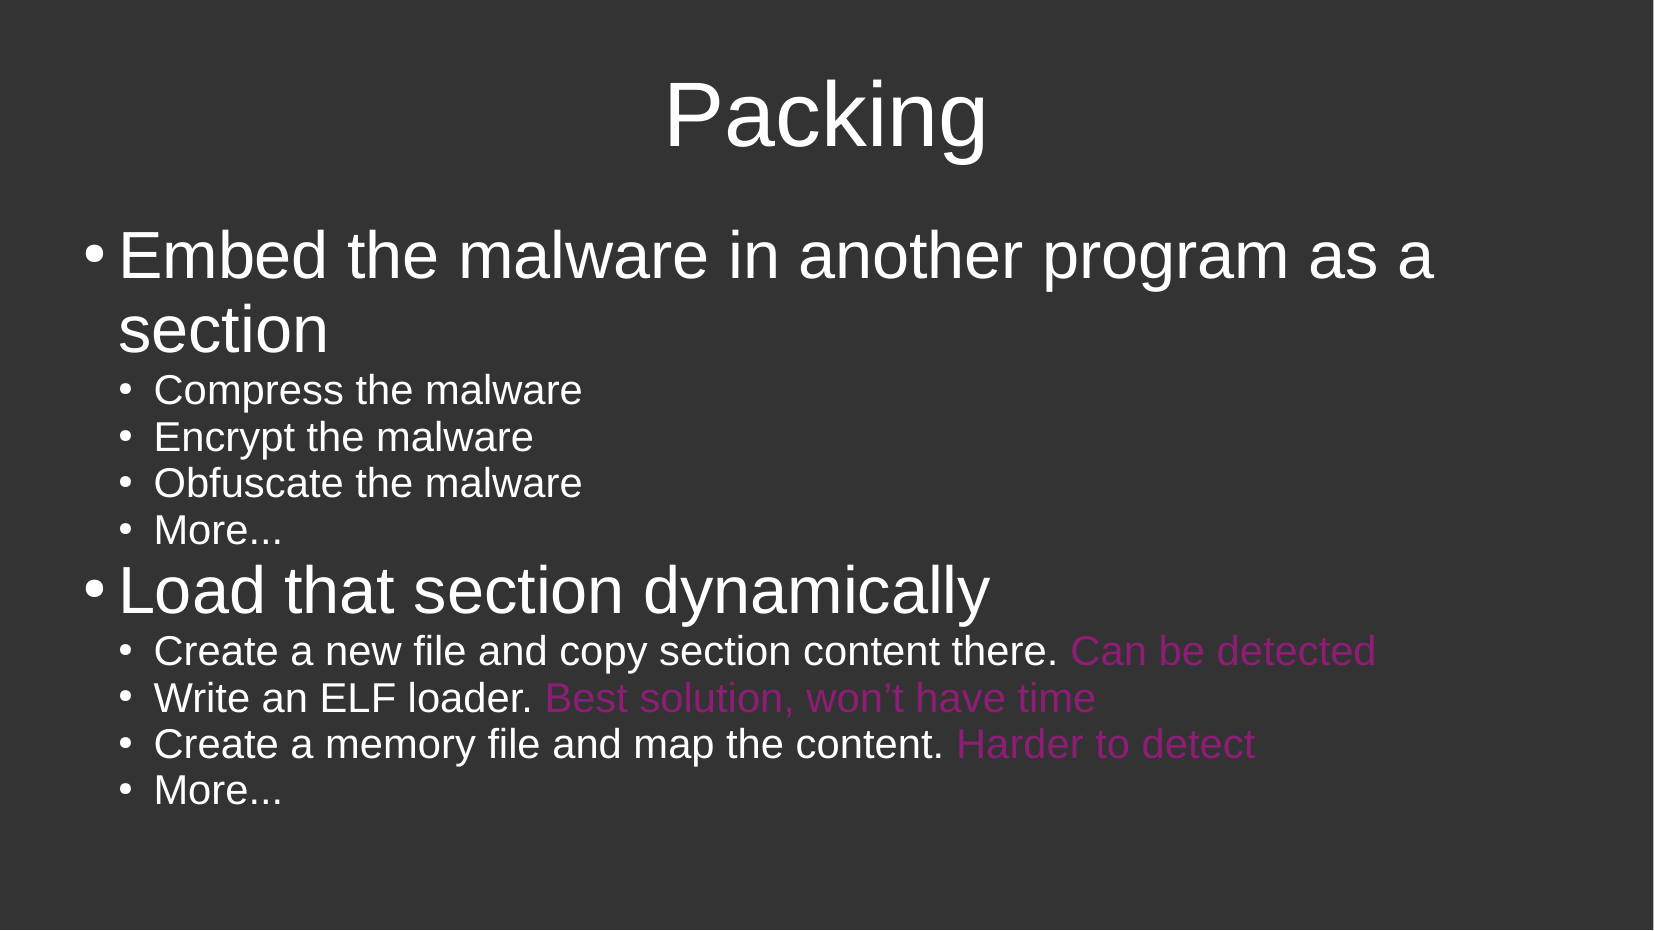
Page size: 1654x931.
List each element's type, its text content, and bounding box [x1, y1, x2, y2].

subtitle Embed the malware in another program as a section Compress the malware Encrypt the malware Obfuscate the malware More... Load that section dynamically Create a new file and copy section content there. Can be detected Write an ELF loader. Best solution, won’t have time Create a memory file and map the content. Harder to detect More... [82, 217, 1571, 814]
title Packing [82, 37, 1571, 193]
